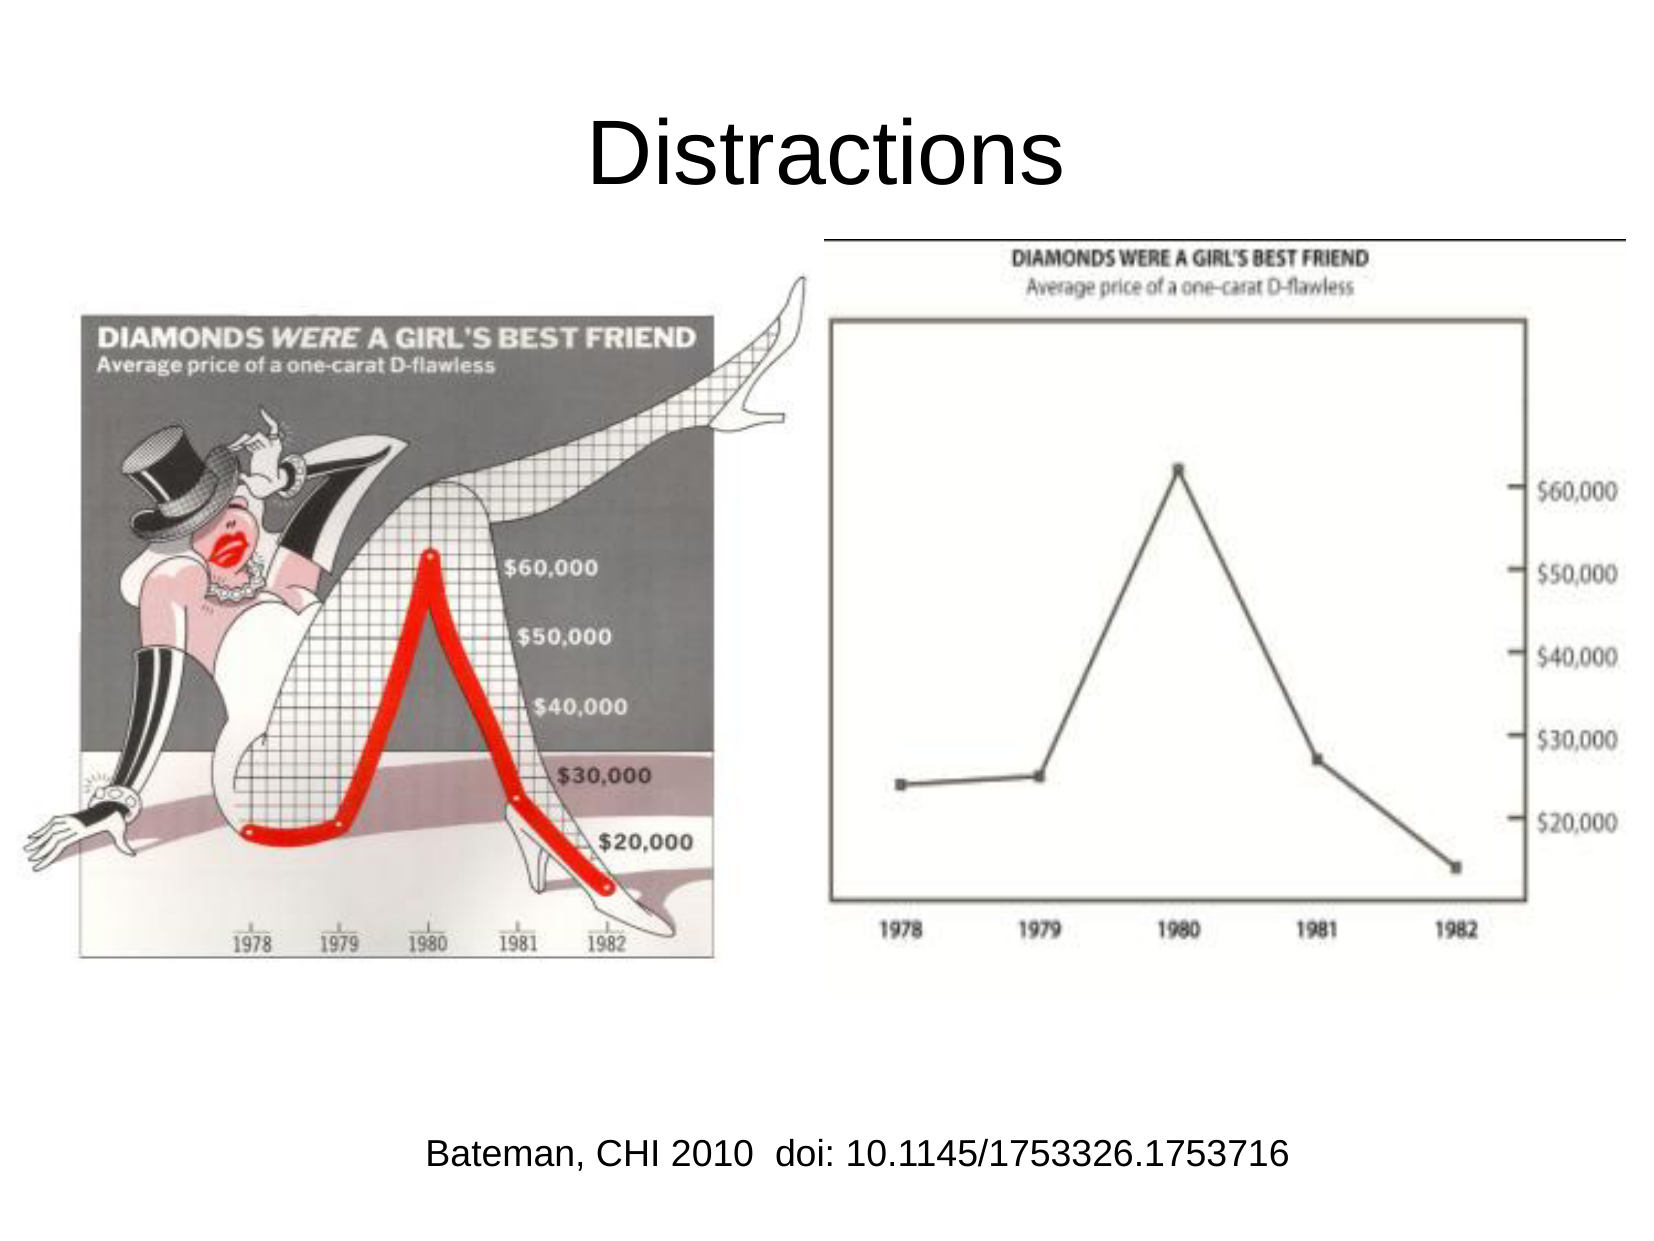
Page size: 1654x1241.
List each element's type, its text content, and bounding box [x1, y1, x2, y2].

picture [0, 239, 1626, 1003]
text_box Bateman, CHI 2010 doi: 10.1145/1753326.1753716 [410, 1125, 1321, 1224]
title Distractions [82, 49, 1571, 257]
